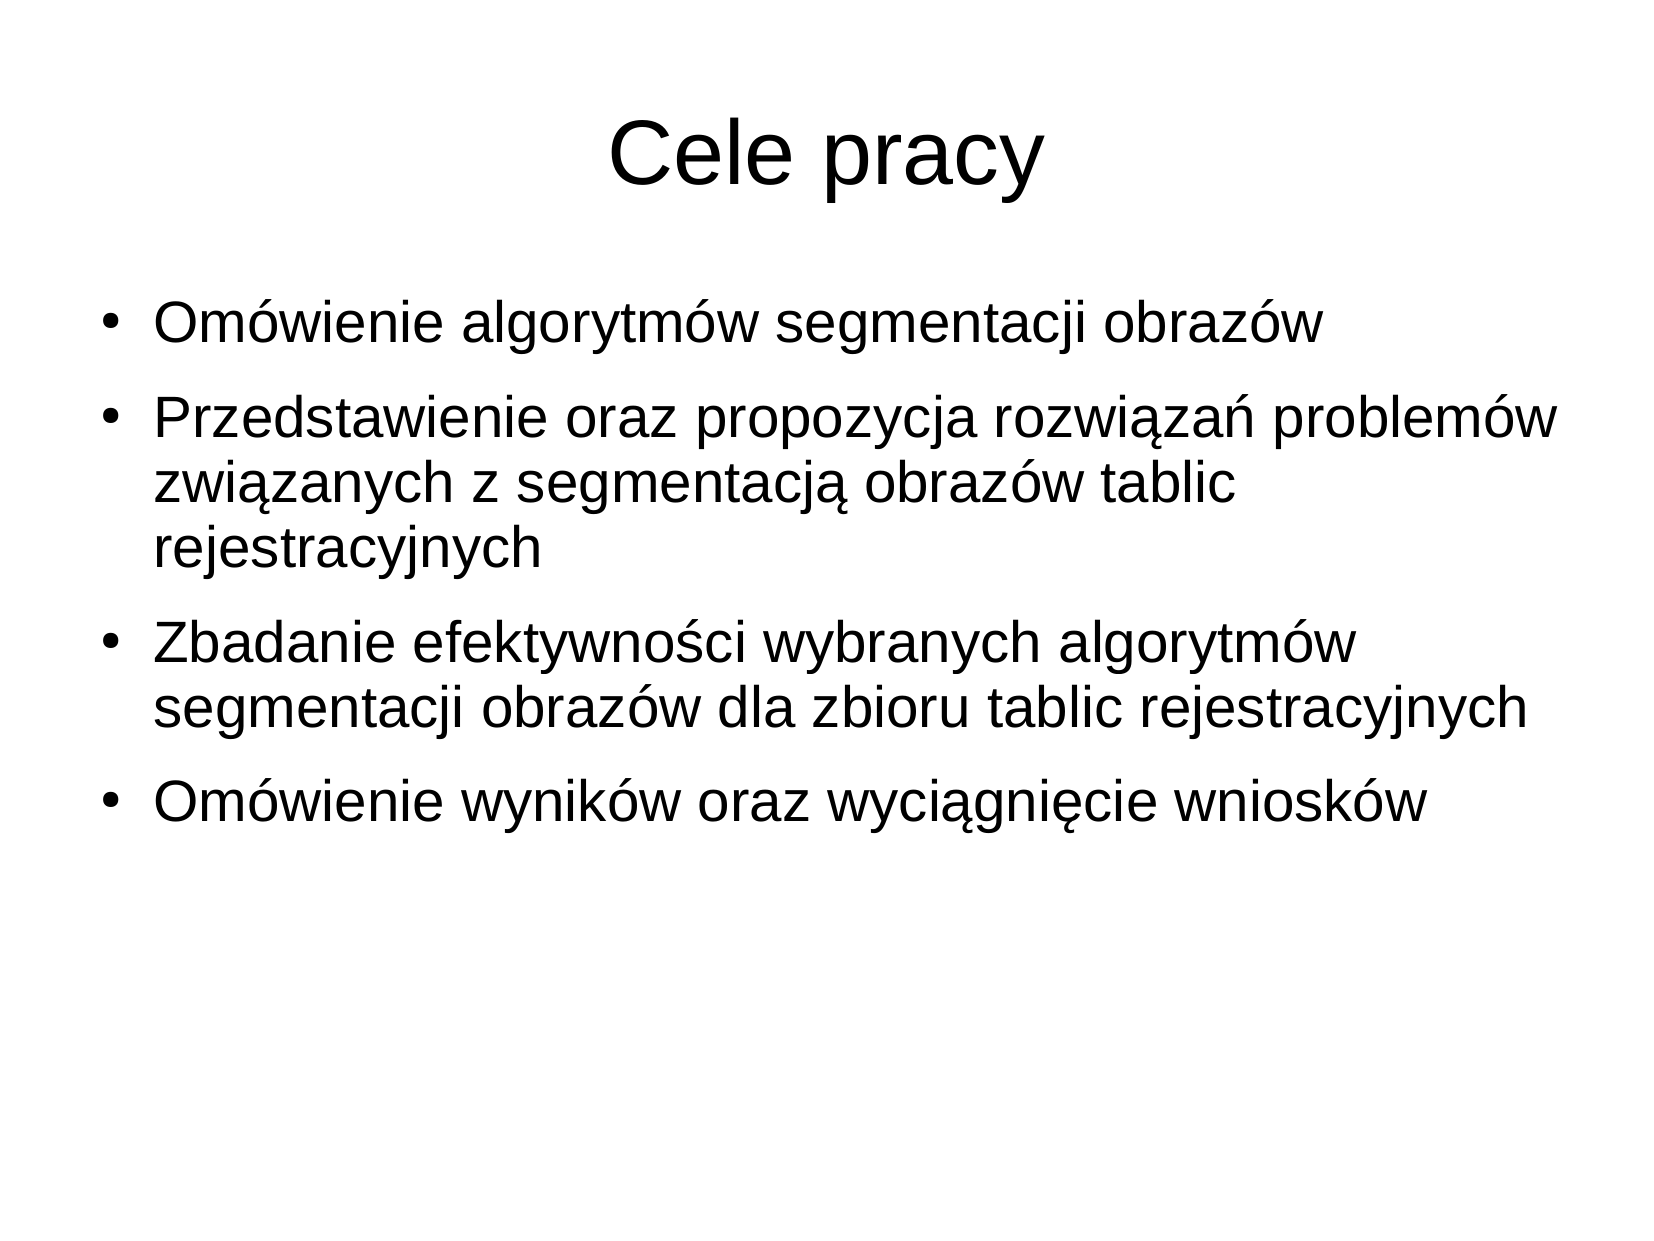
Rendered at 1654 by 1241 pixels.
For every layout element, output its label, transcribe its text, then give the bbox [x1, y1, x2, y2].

list Omówienie algorytmów segmentacji obrazów Przedstawienie oraz propozycja rozwiązań problemów związanych z segmentacją obrazów tablic rejestracyjnych Zbadanie efektywności wybranych algorytmów segmentacji obrazów dla zbioru tablic rejestracyjnych Omówienie wyników oraz wyciągnięcie wniosków [82, 290, 1571, 1010]
title Cele pracy [82, 49, 1571, 257]
